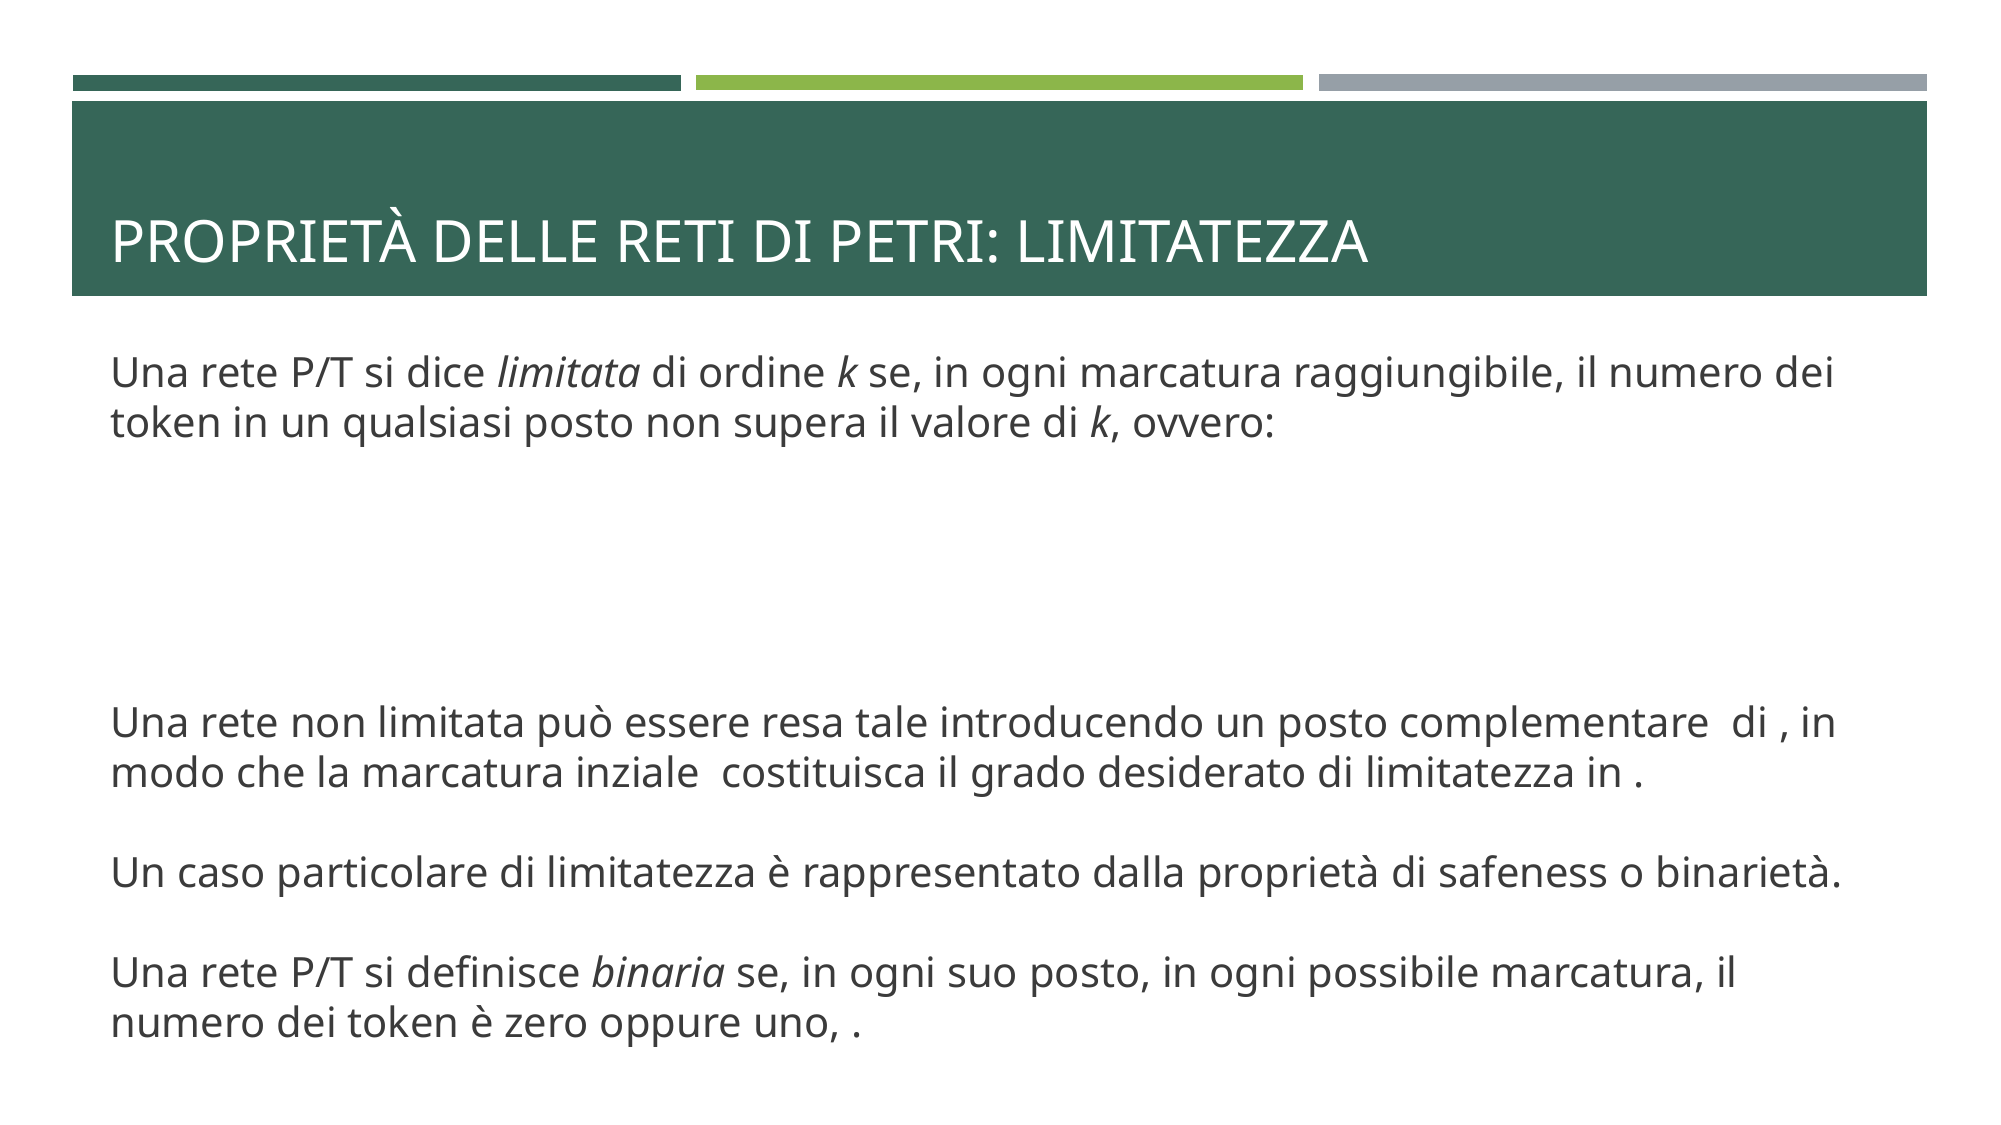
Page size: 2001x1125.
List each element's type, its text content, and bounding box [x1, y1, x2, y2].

text_box Una rete P/T si dice limitata di ordine k se, in ogni marcatura raggiungibile, il numero dei token in un qualsiasi posto non supera il valore di k, ovvero: Una rete non limitata può essere resa tale introducendo un posto complementare di , in modo che la marcatura inziale costituisca il grado desiderato di limitatezza in . Un caso particolare di limitatezza è rappresentato dalla proprietà di safeness o binarietà. Una rete P/T si definisce binaria se, in ogni suo posto, in ogni possibile marcatura, il numero dei token è zero oppure uno, . [95, 338, 1905, 1061]
title Proprietà delle reti di petri: limitatezza [95, 115, 1905, 282]
